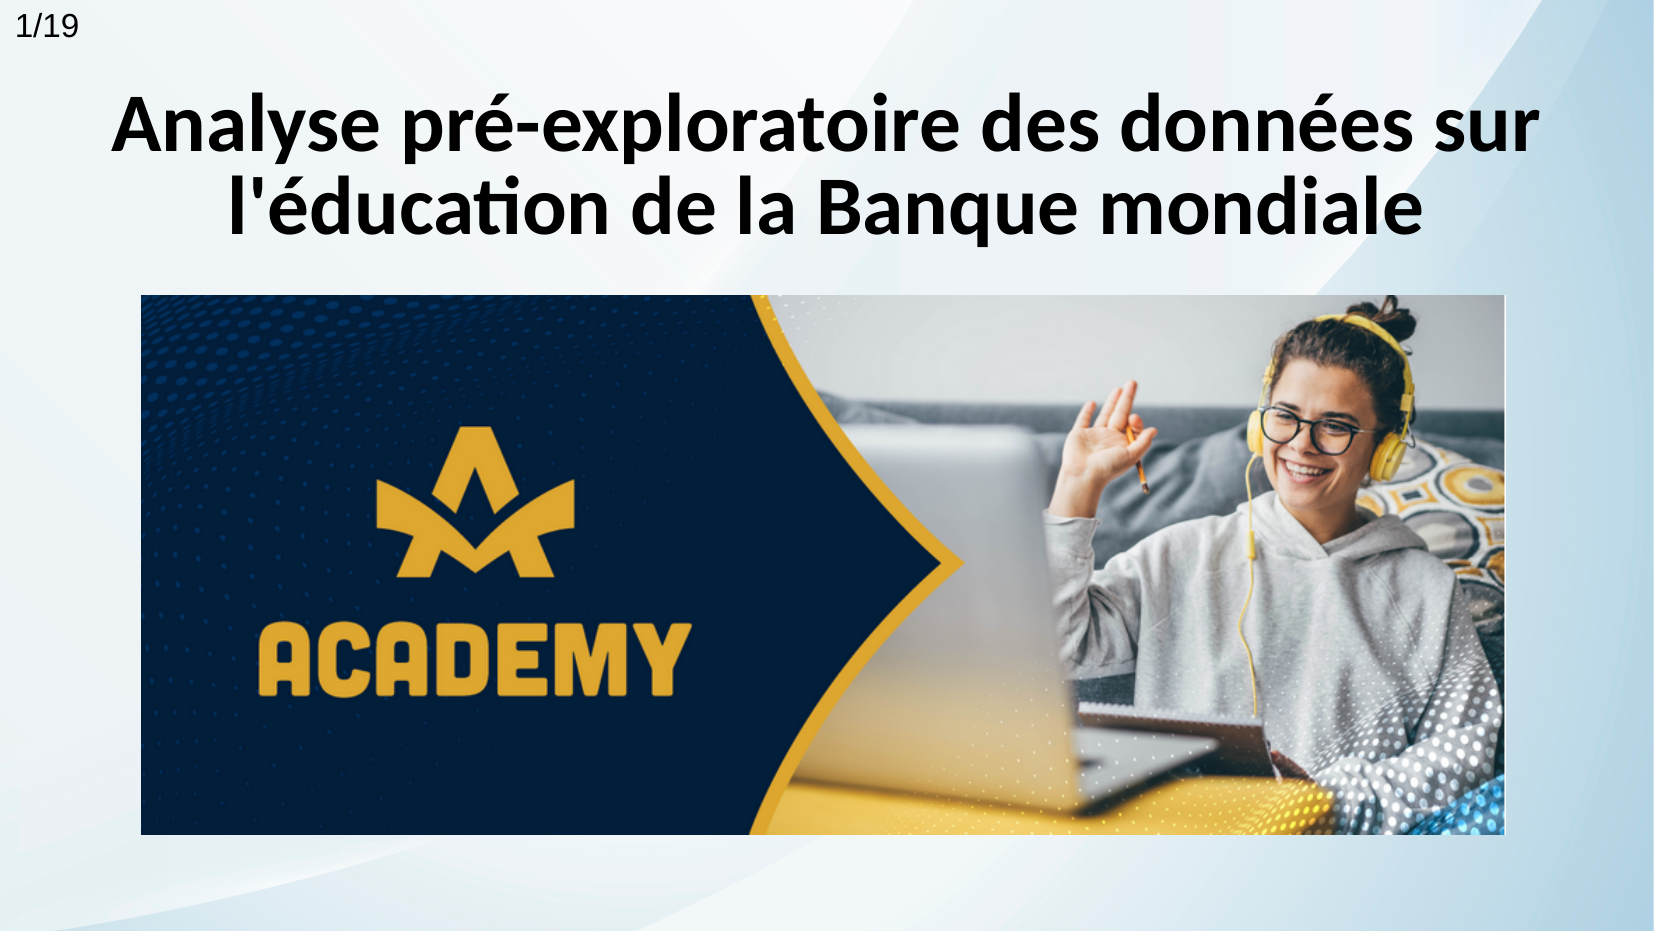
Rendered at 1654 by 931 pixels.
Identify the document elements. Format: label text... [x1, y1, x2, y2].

title Analyse pré-exploratoire des données sur l'éducation de la Banque mondiale [82, 88, 1571, 256]
picture [0, 0, 1654, 931]
text_box 1/19 [0, 0, 119, 60]
